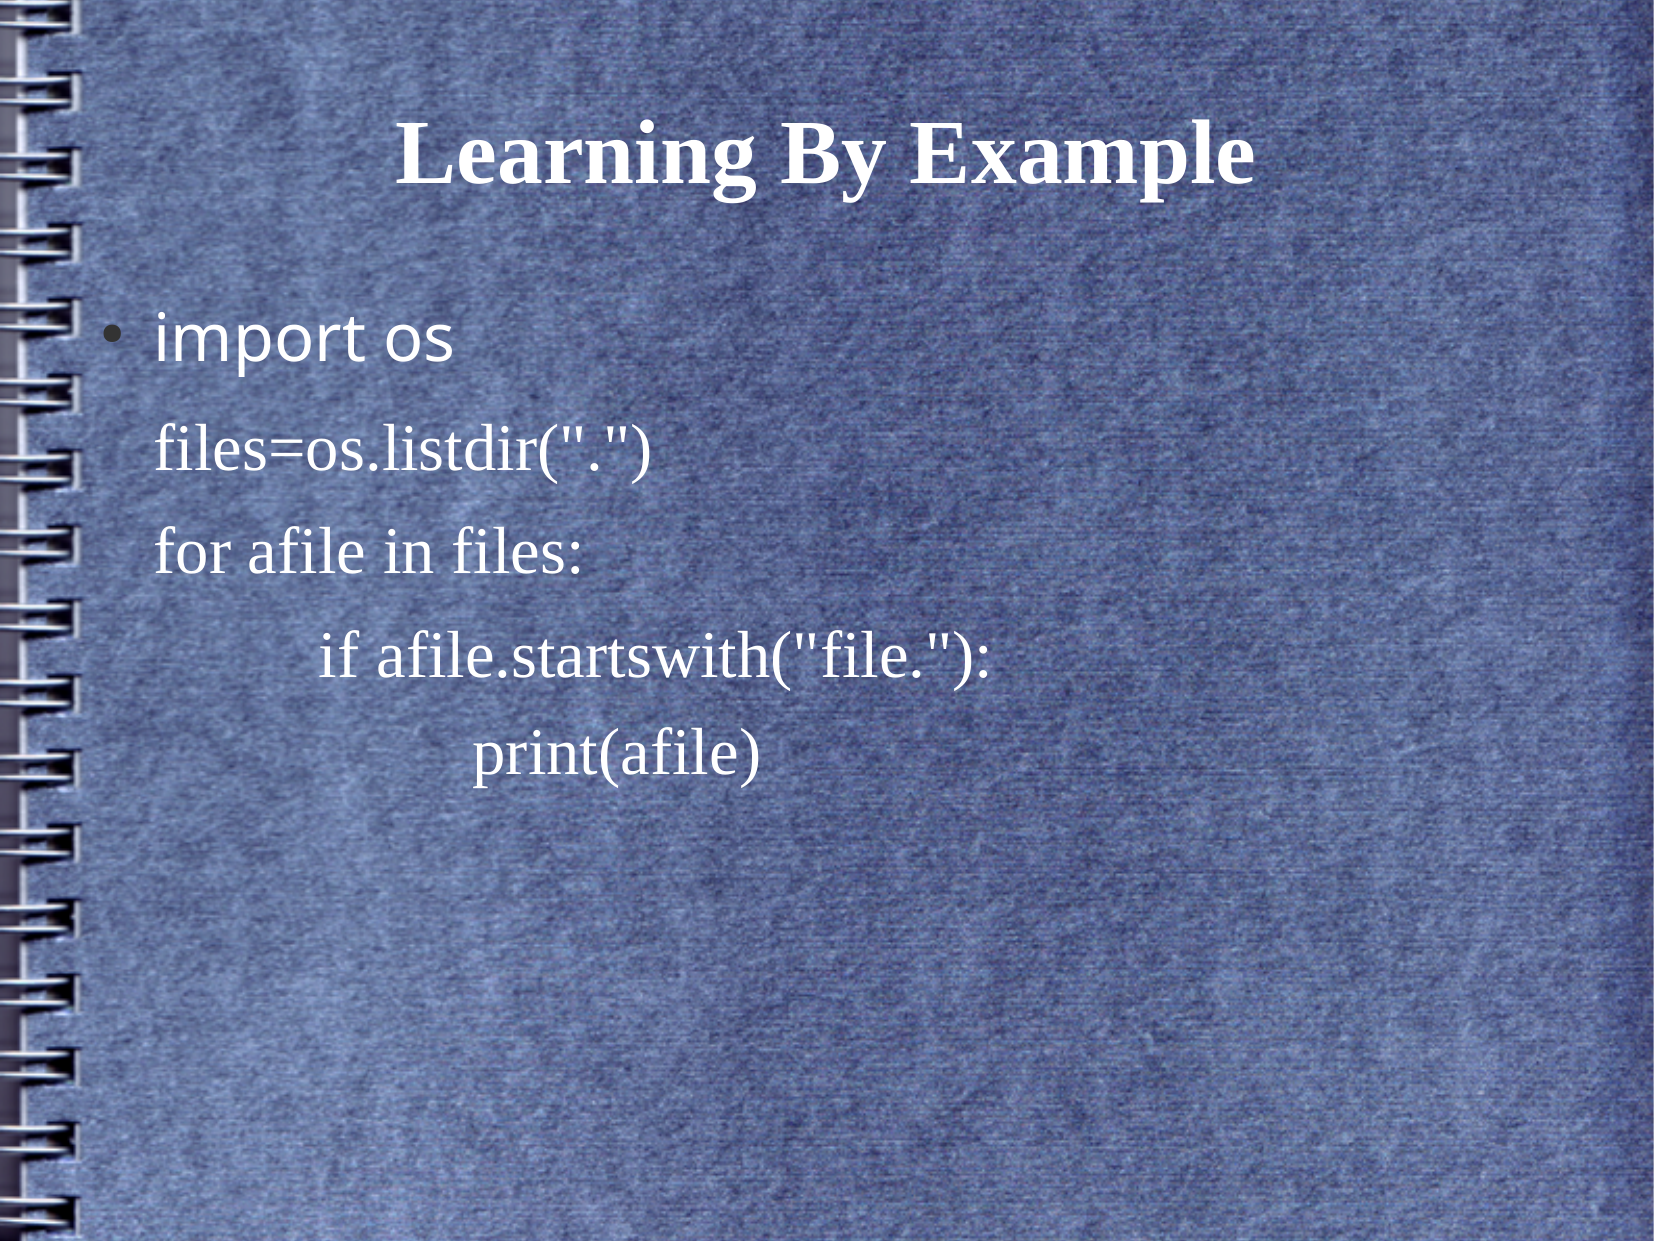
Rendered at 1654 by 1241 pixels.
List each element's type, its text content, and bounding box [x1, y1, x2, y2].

title Learning By Example [82, 49, 1571, 257]
picture [0, 0, 1654, 1241]
list import os files=os.listdir(".") for afile in files: if afile.startswith("file."): print(afile) [82, 290, 1571, 1109]
